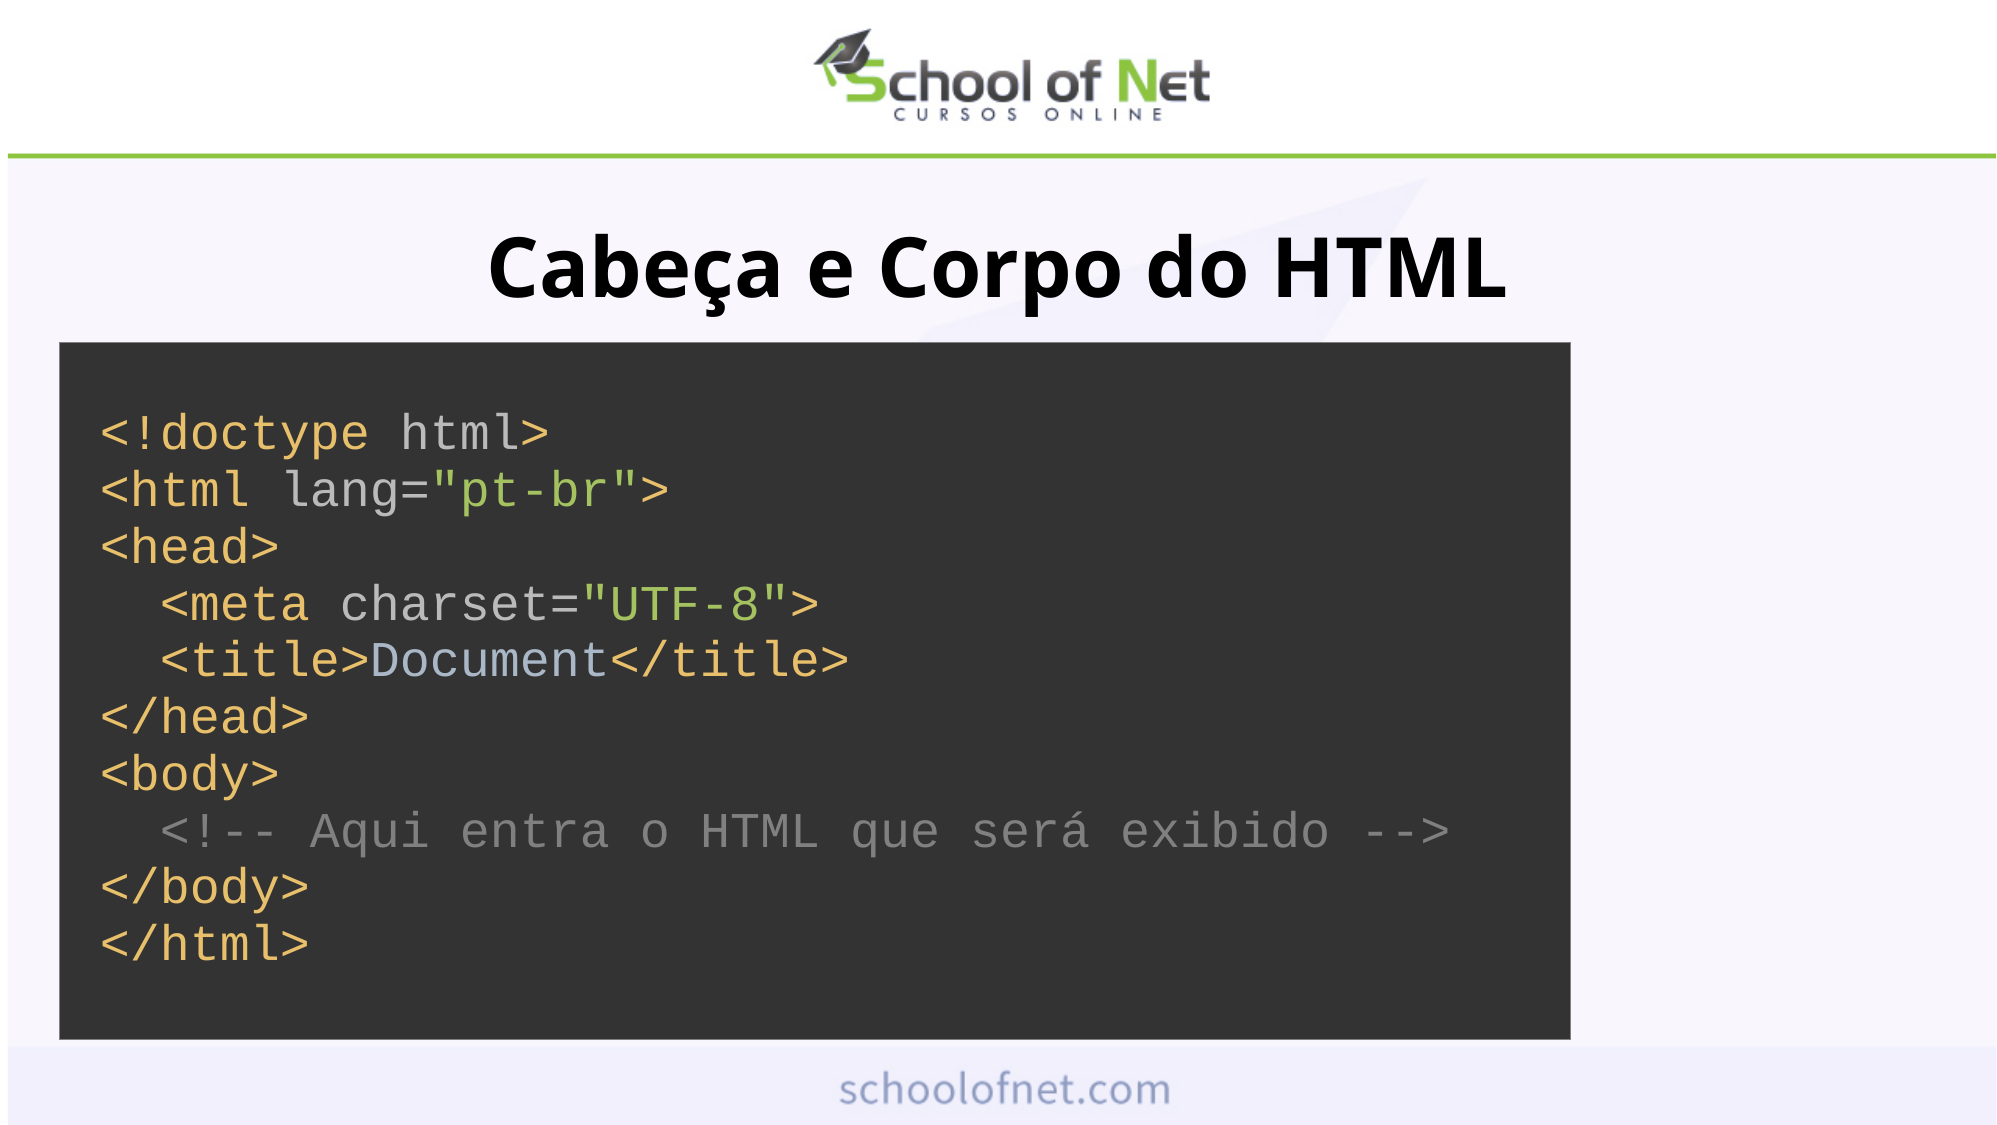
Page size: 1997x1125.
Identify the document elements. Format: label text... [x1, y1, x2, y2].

text_box [59, 342, 1571, 1040]
subtitle <!doctype html> <html lang="pt-br"> <head> <meta charset="UTF-8"> <title>Document</title> </head> <body> <!-- Aqui entra o HTML que será exibido --> </body> </html> [99, 377, 1897, 1006]
picture [7, 5, 1997, 1125]
title Cabeça e Corpo do HTML [99, 171, 1897, 360]
